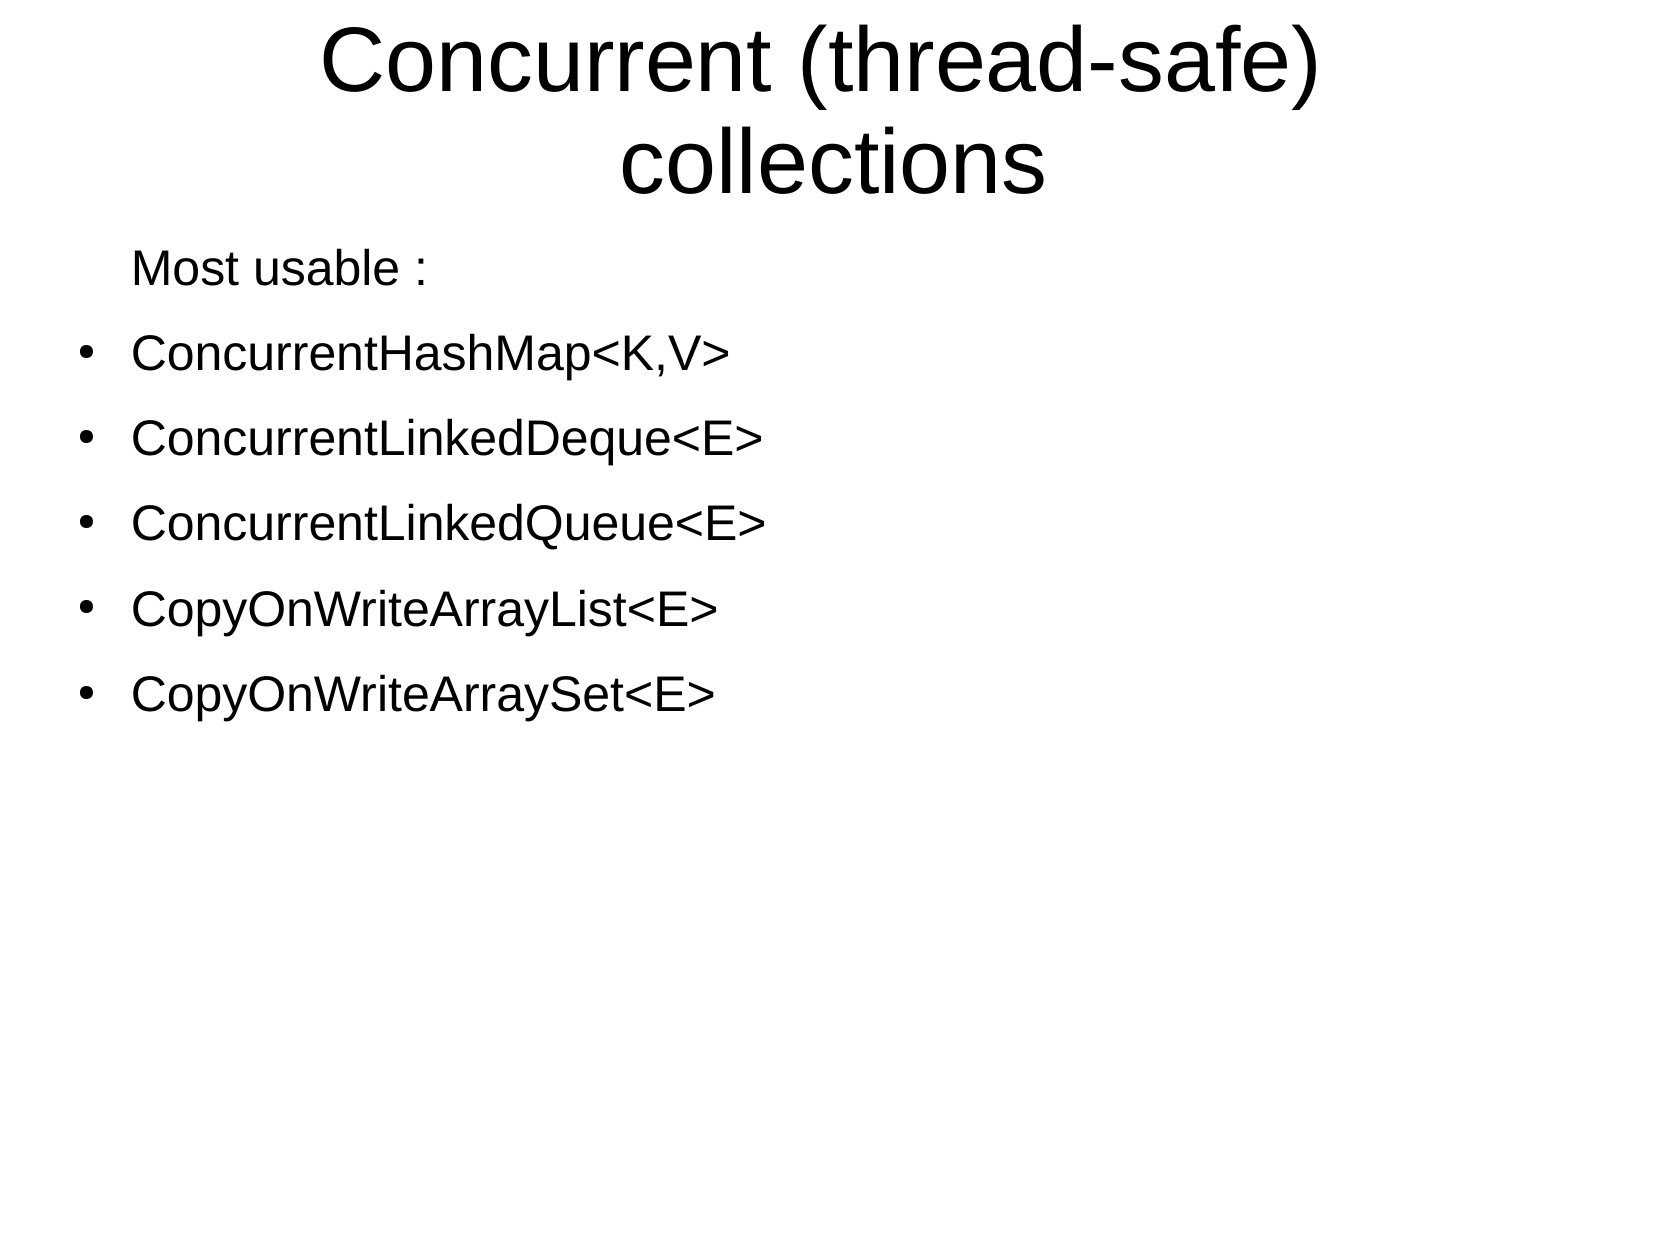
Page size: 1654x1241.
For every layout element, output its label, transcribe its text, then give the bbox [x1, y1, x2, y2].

title Concurrent (thread-safe) collections [90, 8, 1579, 214]
list Most usable : ConcurrentHashMap<K,V> ConcurrentLinkedDeque<E> ConcurrentLinkedQueue<E> CopyOnWriteArrayList<E> CopyOnWriteArraySet<E> [60, 240, 1549, 722]
